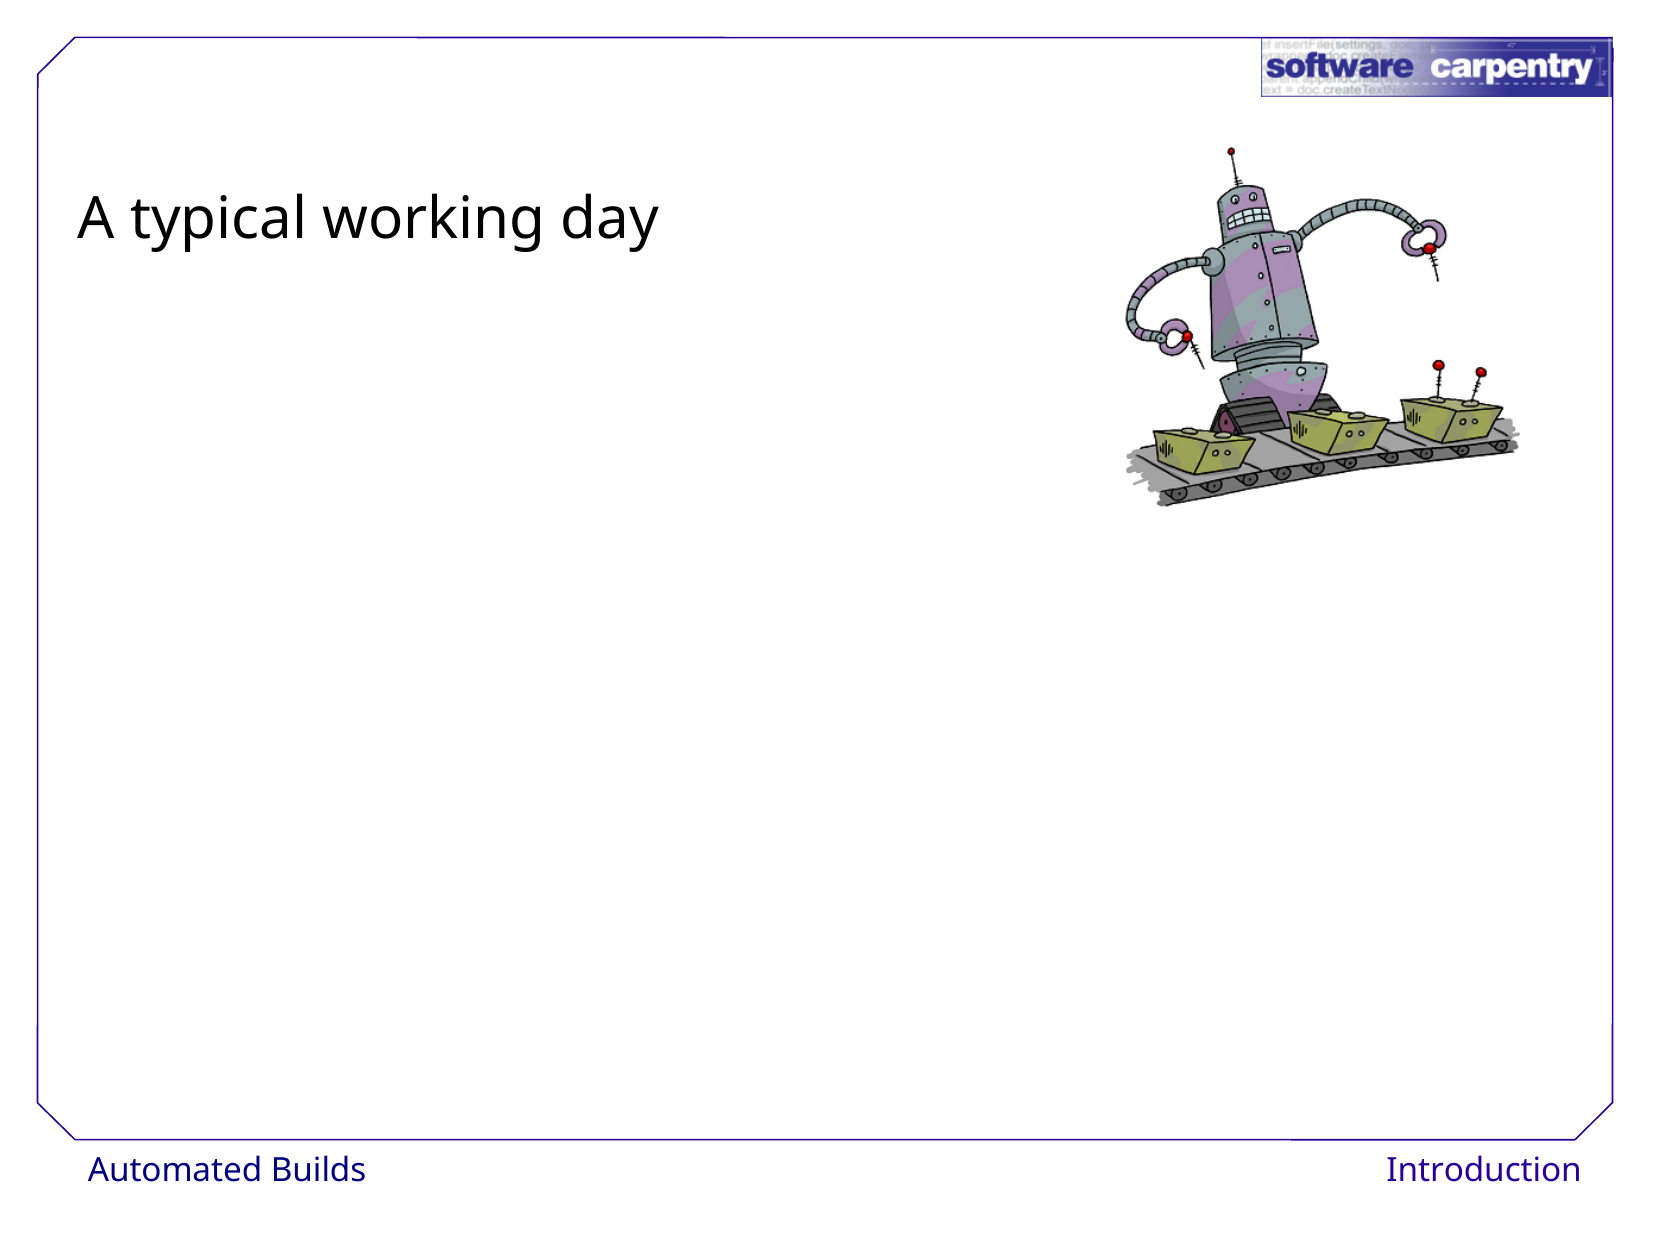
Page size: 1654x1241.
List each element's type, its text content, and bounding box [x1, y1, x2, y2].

text_box A typical working day [63, 138, 825, 259]
picture [1110, 128, 1526, 522]
picture [1261, 39, 1613, 97]
